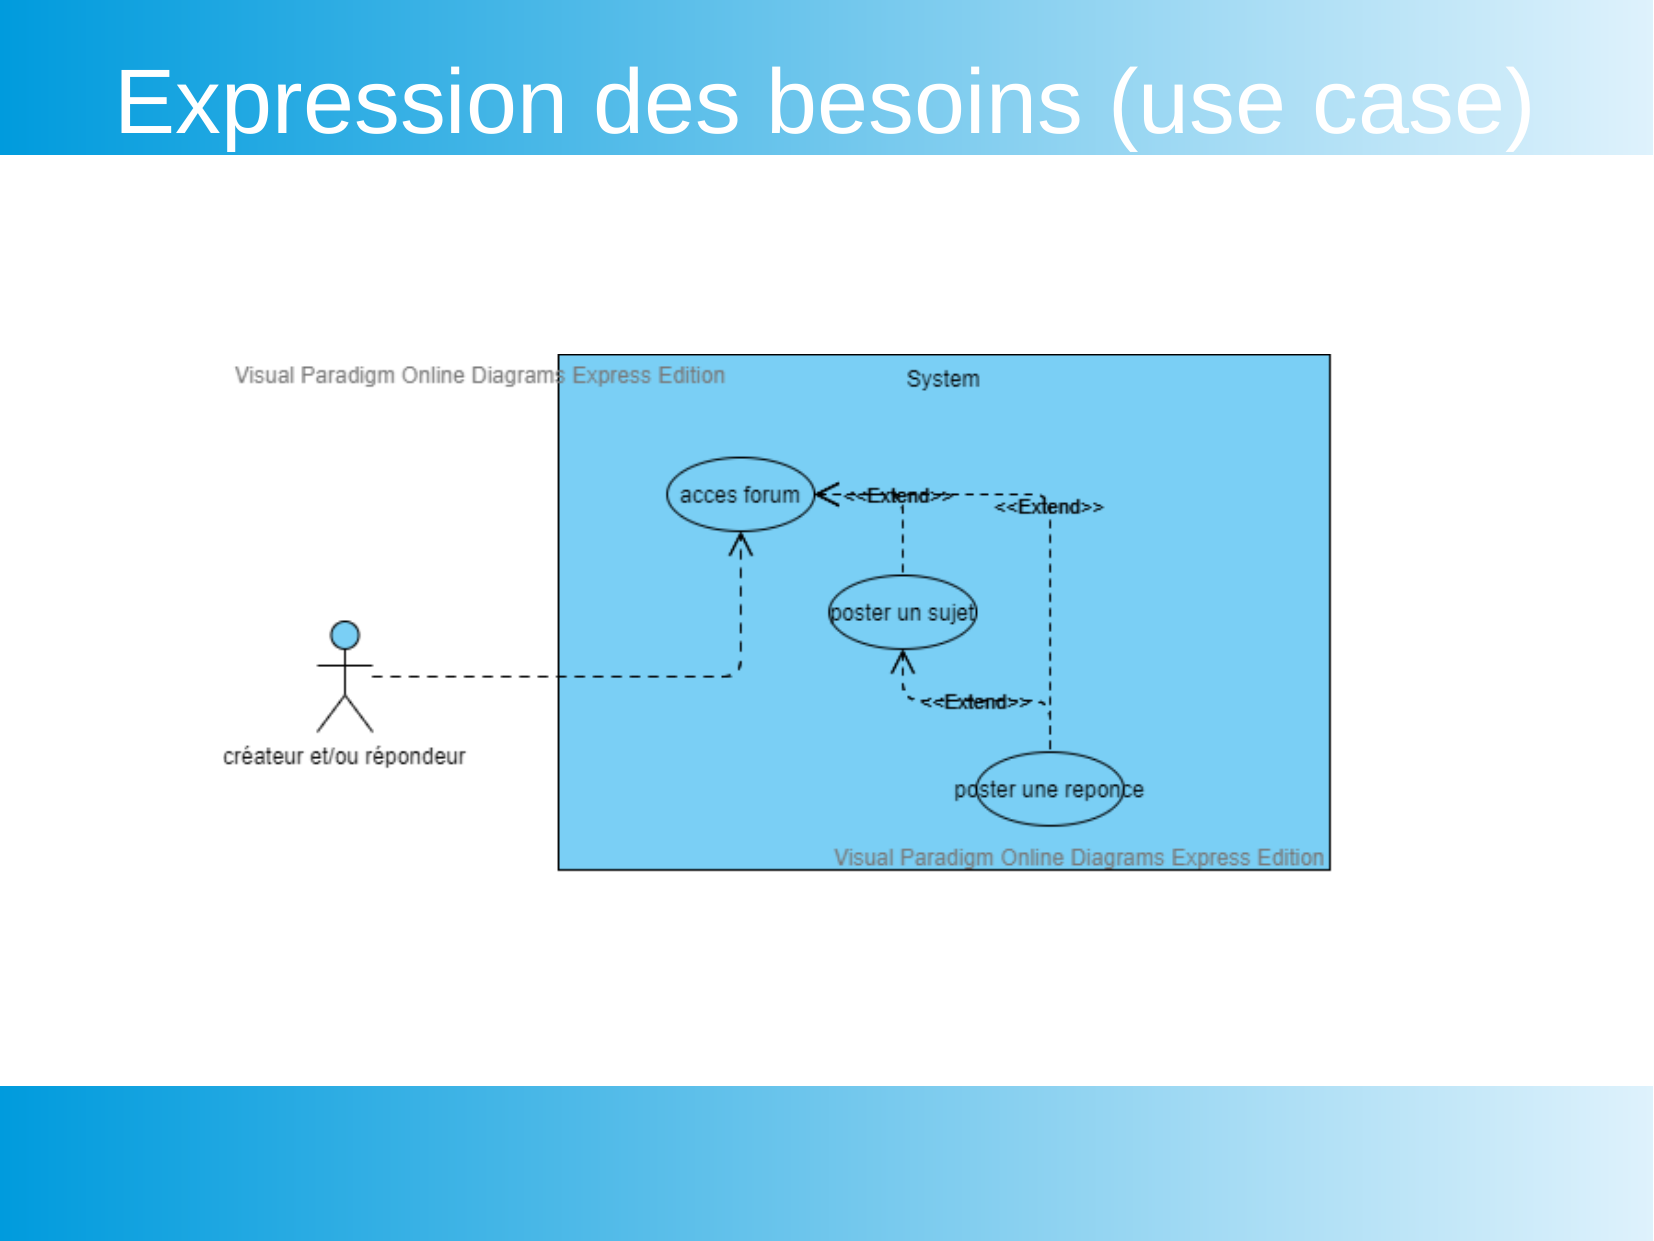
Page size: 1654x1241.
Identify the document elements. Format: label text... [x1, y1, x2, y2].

picture [223, 354, 1335, 875]
title Expression des besoins (use case) [82, 49, 1571, 155]
